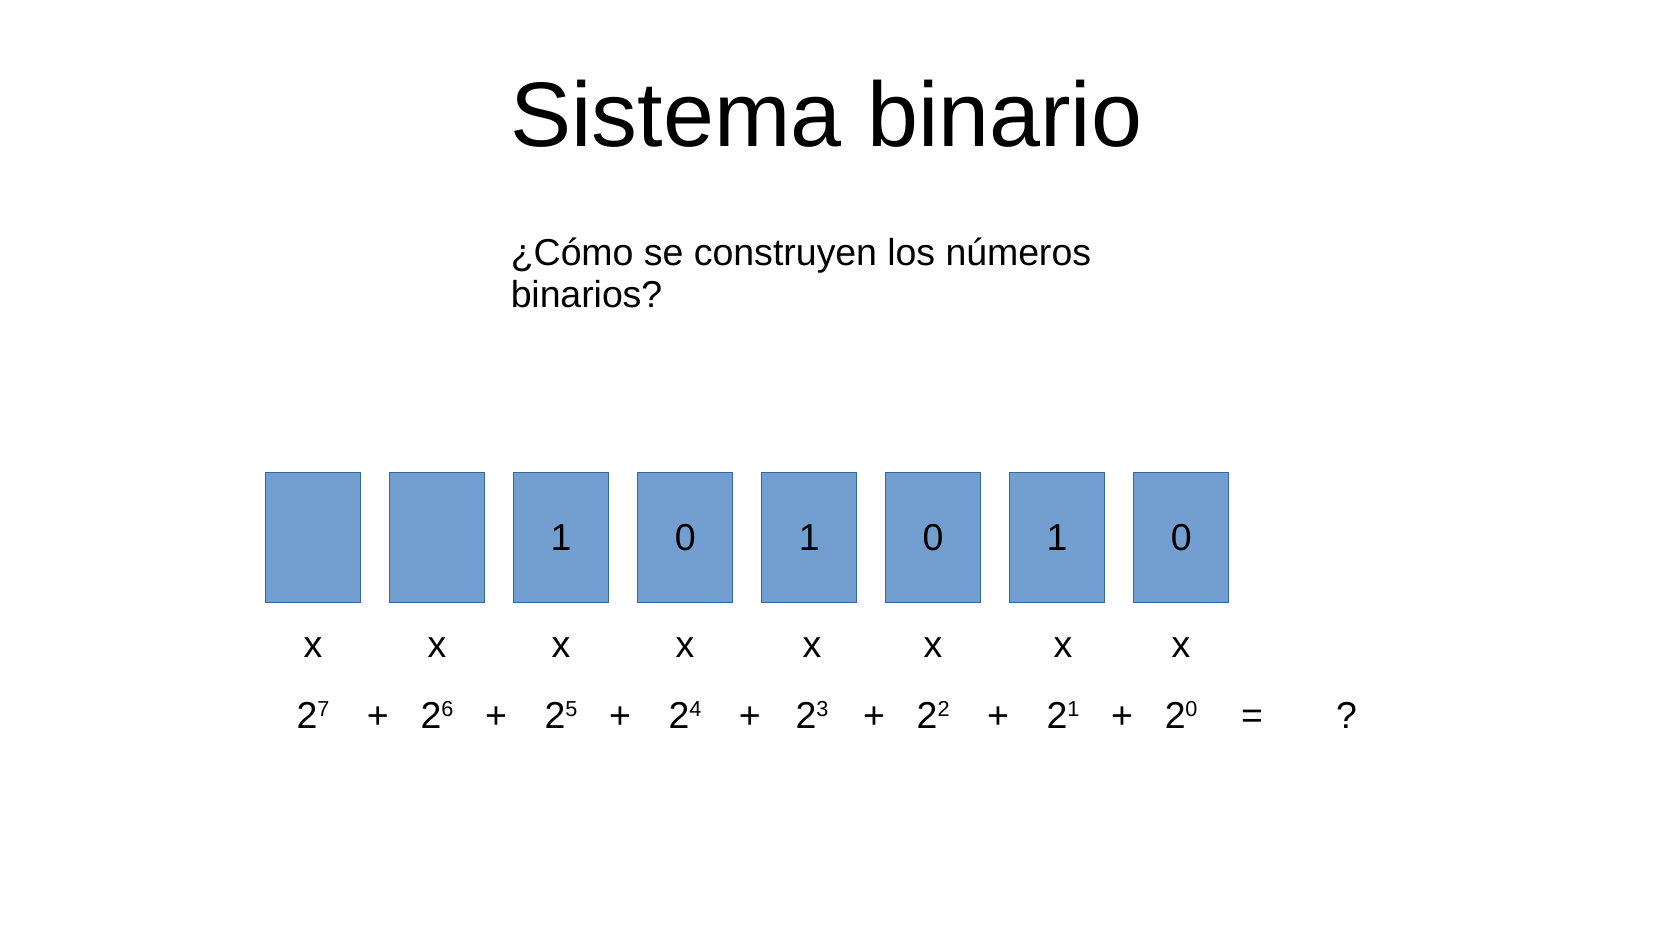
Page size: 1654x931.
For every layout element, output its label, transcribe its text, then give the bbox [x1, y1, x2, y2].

text_box + [696, 687, 804, 745]
text_box 21 [1052, 687, 1068, 745]
text_box [389, 472, 485, 603]
text_box 1 [1009, 472, 1105, 603]
title Sistema binario [82, 37, 1571, 193]
text_box ¿Cómo se construyen los números binarios? [496, 224, 1182, 324]
text_box + [566, 687, 674, 745]
text_box x [259, 616, 367, 674]
text_box 1 [761, 472, 857, 603]
text_box + [1068, 687, 1176, 745]
text_box x [507, 616, 615, 674]
text_box x [767, 616, 857, 674]
text_box 23 [804, 687, 820, 745]
text_box 25 [550, 687, 566, 745]
text_box + [442, 687, 550, 745]
text_box [265, 472, 361, 603]
text_box x [1027, 616, 1099, 674]
text_box 26 [432, 687, 442, 745]
text_box + [324, 687, 432, 745]
text_box ? [1306, 687, 1400, 745]
text_box 24 [674, 687, 696, 745]
text_box 1 [513, 472, 609, 603]
text_box x [1145, 616, 1217, 674]
text_box 22 [928, 687, 944, 745]
text_box x [637, 616, 733, 674]
text_box 20 [1176, 687, 1198, 745]
text_box 0 [637, 472, 733, 603]
text_box 27 [259, 687, 324, 745]
text_box 0 [885, 472, 981, 603]
text_box + [820, 687, 928, 745]
text_box x [389, 616, 485, 674]
text_box x [897, 616, 969, 674]
text_box + [944, 687, 1052, 745]
text_box = [1198, 687, 1306, 745]
text_box 0 [1133, 472, 1229, 603]
